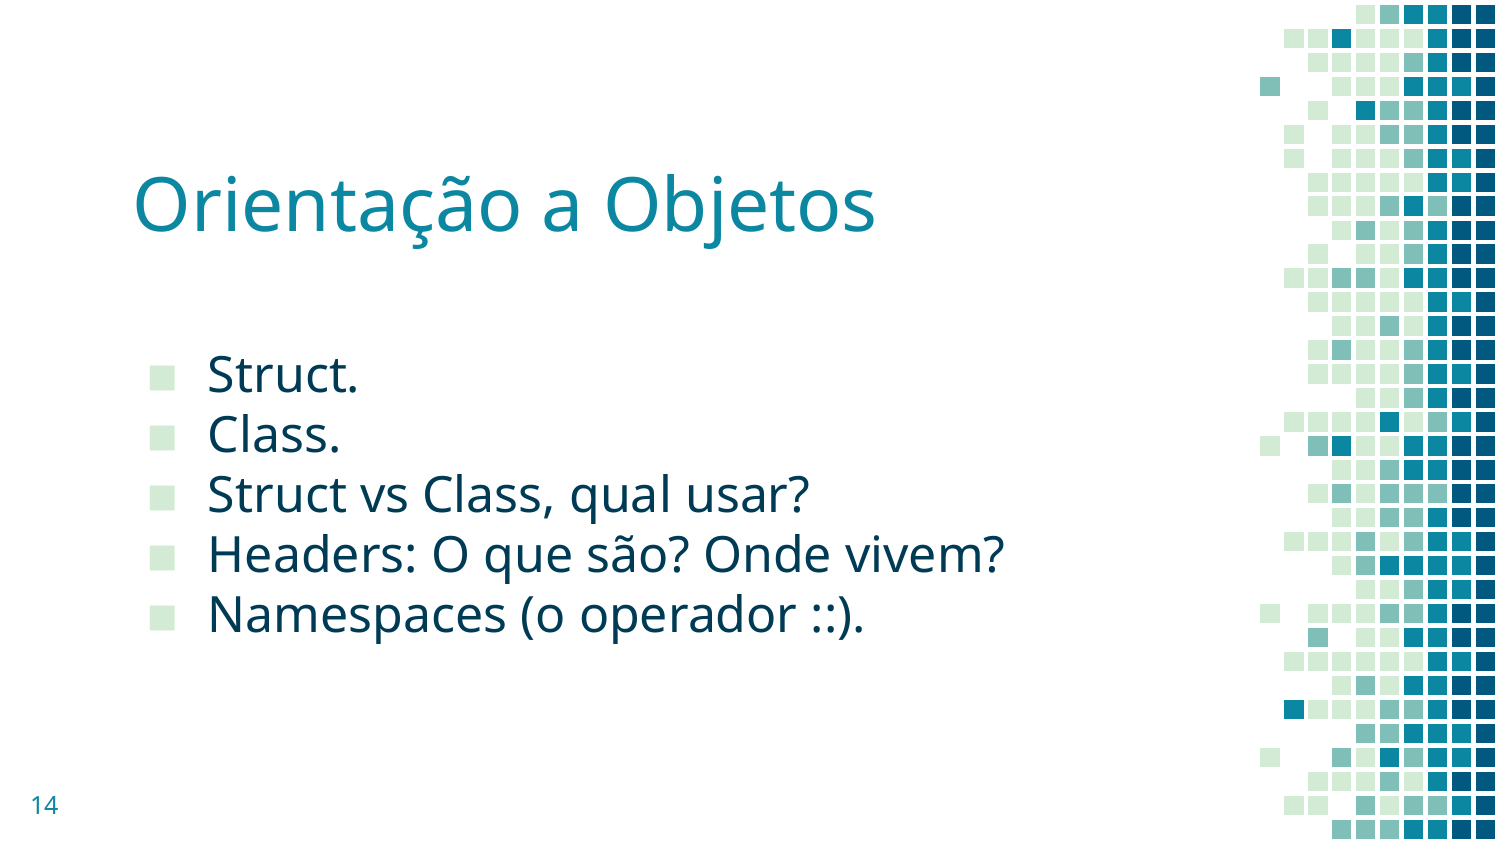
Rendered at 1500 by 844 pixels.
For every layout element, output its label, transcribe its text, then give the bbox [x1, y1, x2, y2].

list Struct. Class. Struct vs Class, qual usar? Headers: O que são? Onde vivem? Namespaces (o operador ::). [117, 284, 1227, 774]
slide_number <number> [15, 774, 105, 839]
title Orientação a Objetos [117, 121, 1227, 262]
